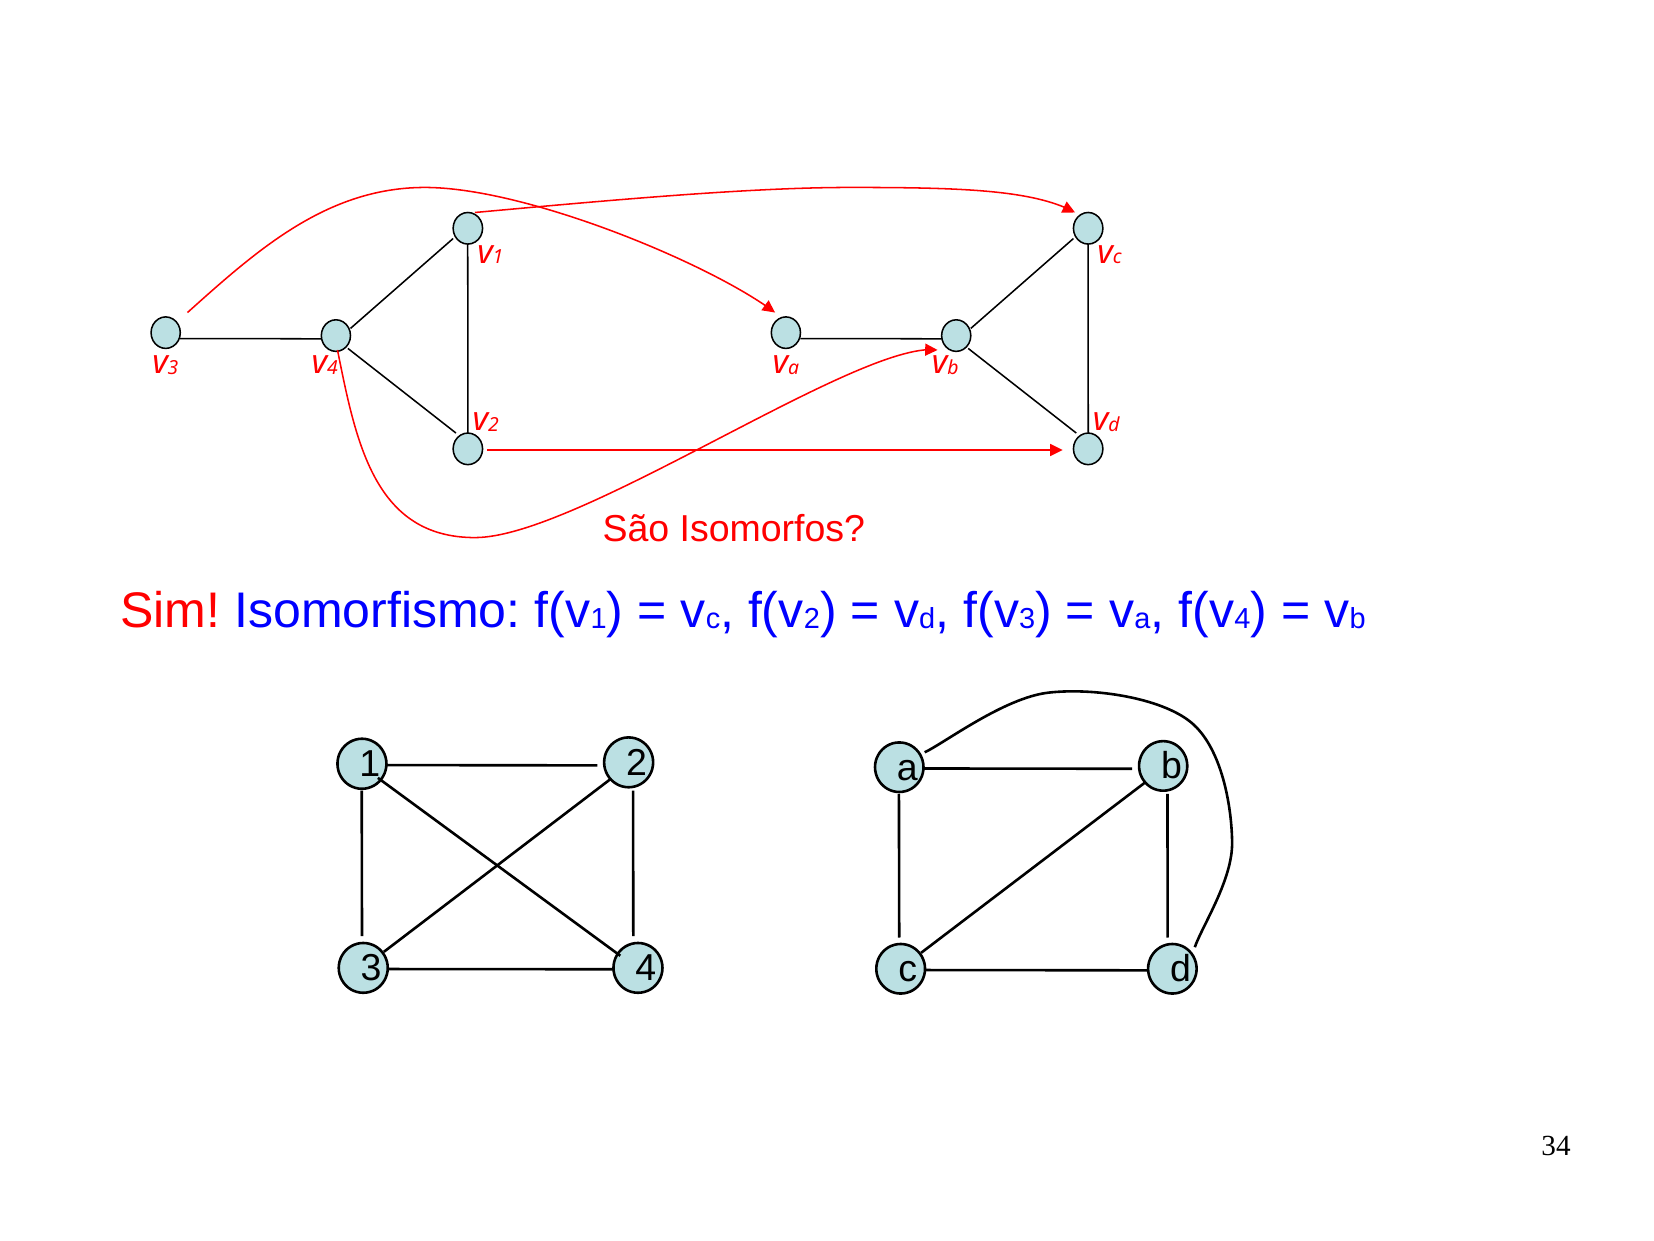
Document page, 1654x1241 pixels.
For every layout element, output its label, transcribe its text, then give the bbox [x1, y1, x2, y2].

text_box va [757, 330, 838, 398]
text_box v3 [137, 330, 218, 398]
text_box 1 [337, 738, 387, 789]
text_box 3 [338, 942, 388, 993]
text_box [453, 212, 481, 243]
text_box [1073, 212, 1101, 243]
text_box c [876, 943, 926, 994]
text_box a [875, 742, 924, 792]
text_box b [1139, 741, 1188, 791]
text_box [771, 316, 801, 330]
text_box va [802, 381, 838, 398]
text_box vd [1078, 387, 1158, 455]
text_box v2 [457, 387, 538, 455]
text_box [322, 319, 350, 330]
text_box [1073, 437, 1102, 465]
text_box vc [1082, 220, 1163, 288]
text_box vb [917, 330, 997, 398]
text_box São Isomorfos? [587, 500, 880, 558]
text_box 2 [604, 737, 654, 788]
text_box 4 [613, 942, 663, 993]
text_box v4 [296, 330, 377, 398]
text_box d [1148, 943, 1197, 994]
text_box [151, 316, 180, 330]
text_box Sim! Isomorfismo: f(v1) = vc, f(v2) = vd, f(v3) = va, f(v4) = vb [105, 574, 1381, 647]
text_box [942, 319, 970, 330]
text_box [453, 438, 482, 465]
text_box v1 [462, 220, 543, 288]
